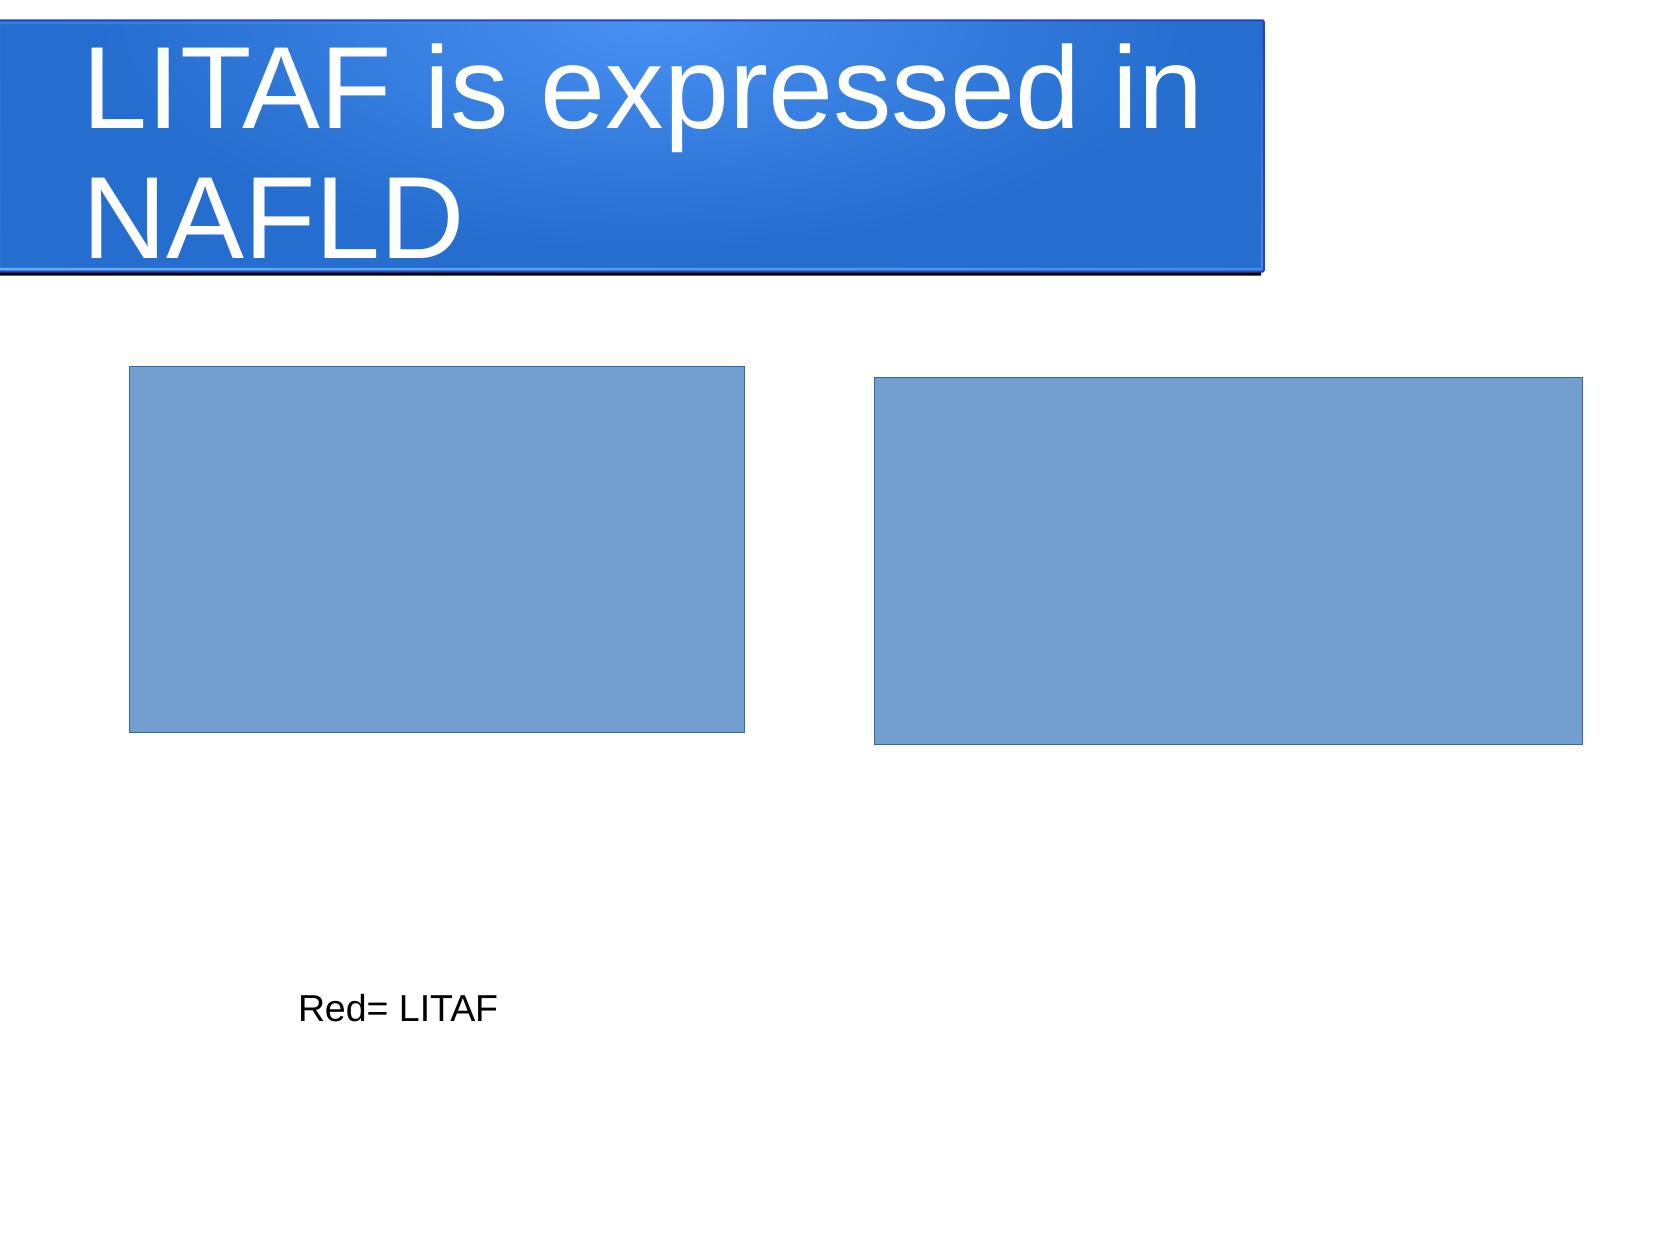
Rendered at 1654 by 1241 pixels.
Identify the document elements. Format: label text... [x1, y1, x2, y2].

title LITAF is expressed in NAFLD [82, 22, 1571, 284]
text_box [129, 366, 745, 733]
text_box Red= LITAF [283, 980, 525, 1038]
text_box [874, 377, 1583, 745]
